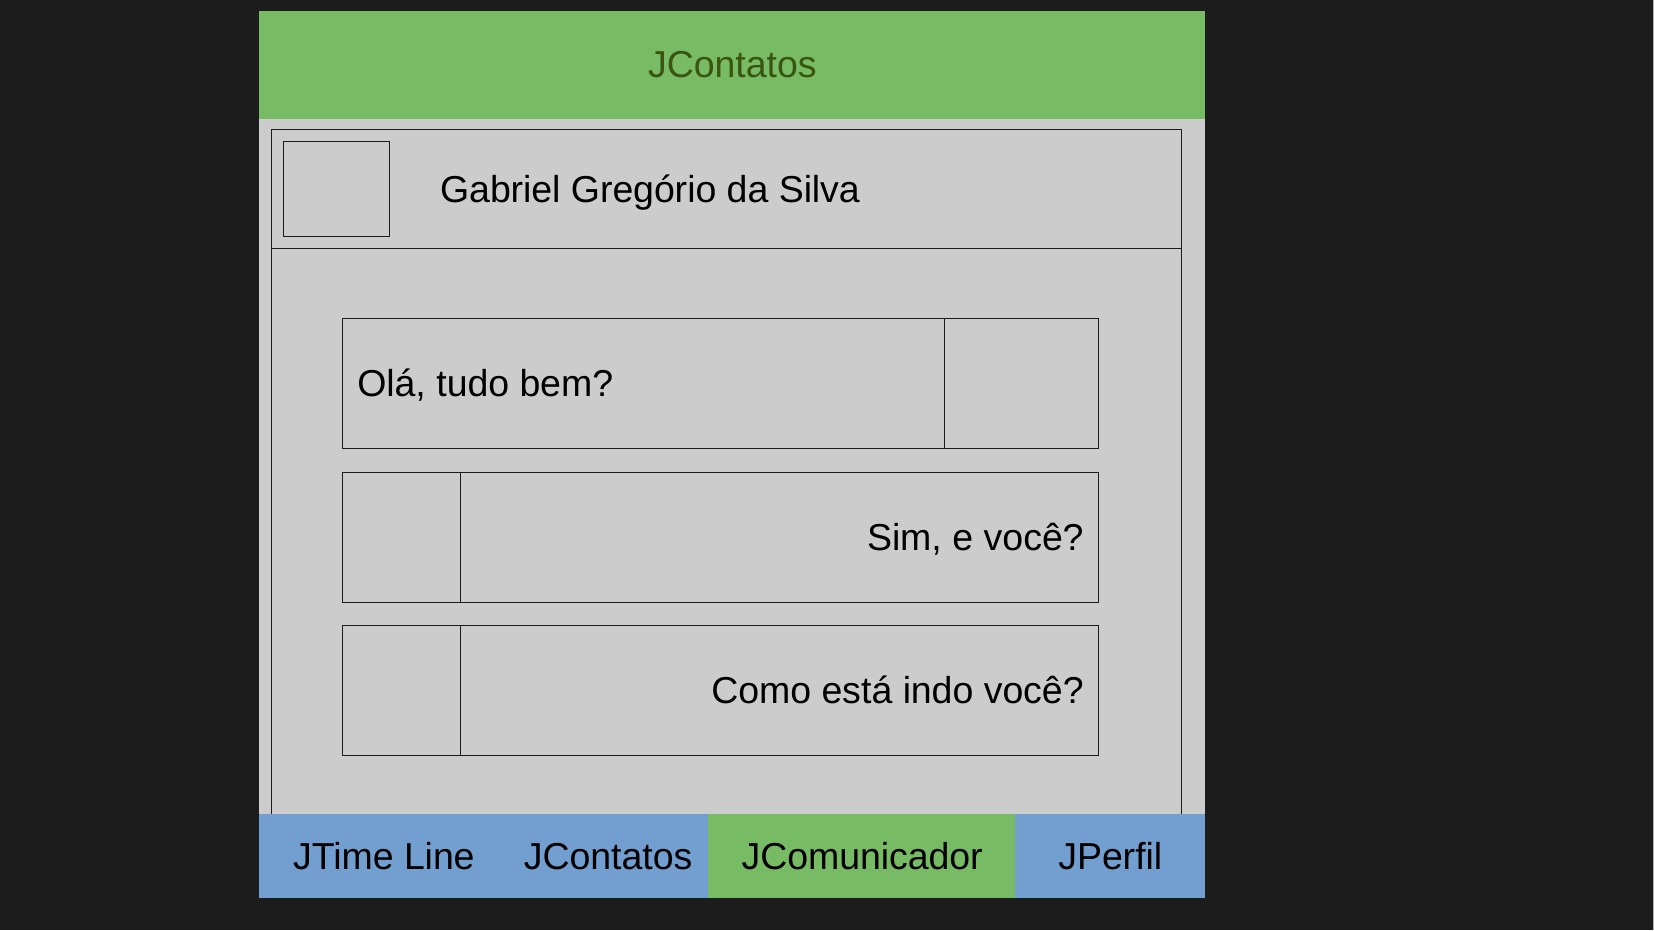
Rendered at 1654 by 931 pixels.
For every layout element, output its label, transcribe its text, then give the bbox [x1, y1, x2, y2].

text_box Sim, e você? [460, 472, 1099, 603]
text_box JContatos [507, 814, 708, 898]
text_box Como está indo você? [461, 625, 1099, 756]
text_box JPerfil [1015, 814, 1205, 898]
text_box Olá, tudo bem? [342, 318, 945, 449]
text_box JContatos [259, 11, 1205, 119]
text_box Gabriel Gregório da Silva [425, 141, 1158, 237]
text_box JComunicador [708, 814, 1015, 898]
text_box JTime Line [259, 814, 507, 898]
text_box [259, 119, 1205, 814]
